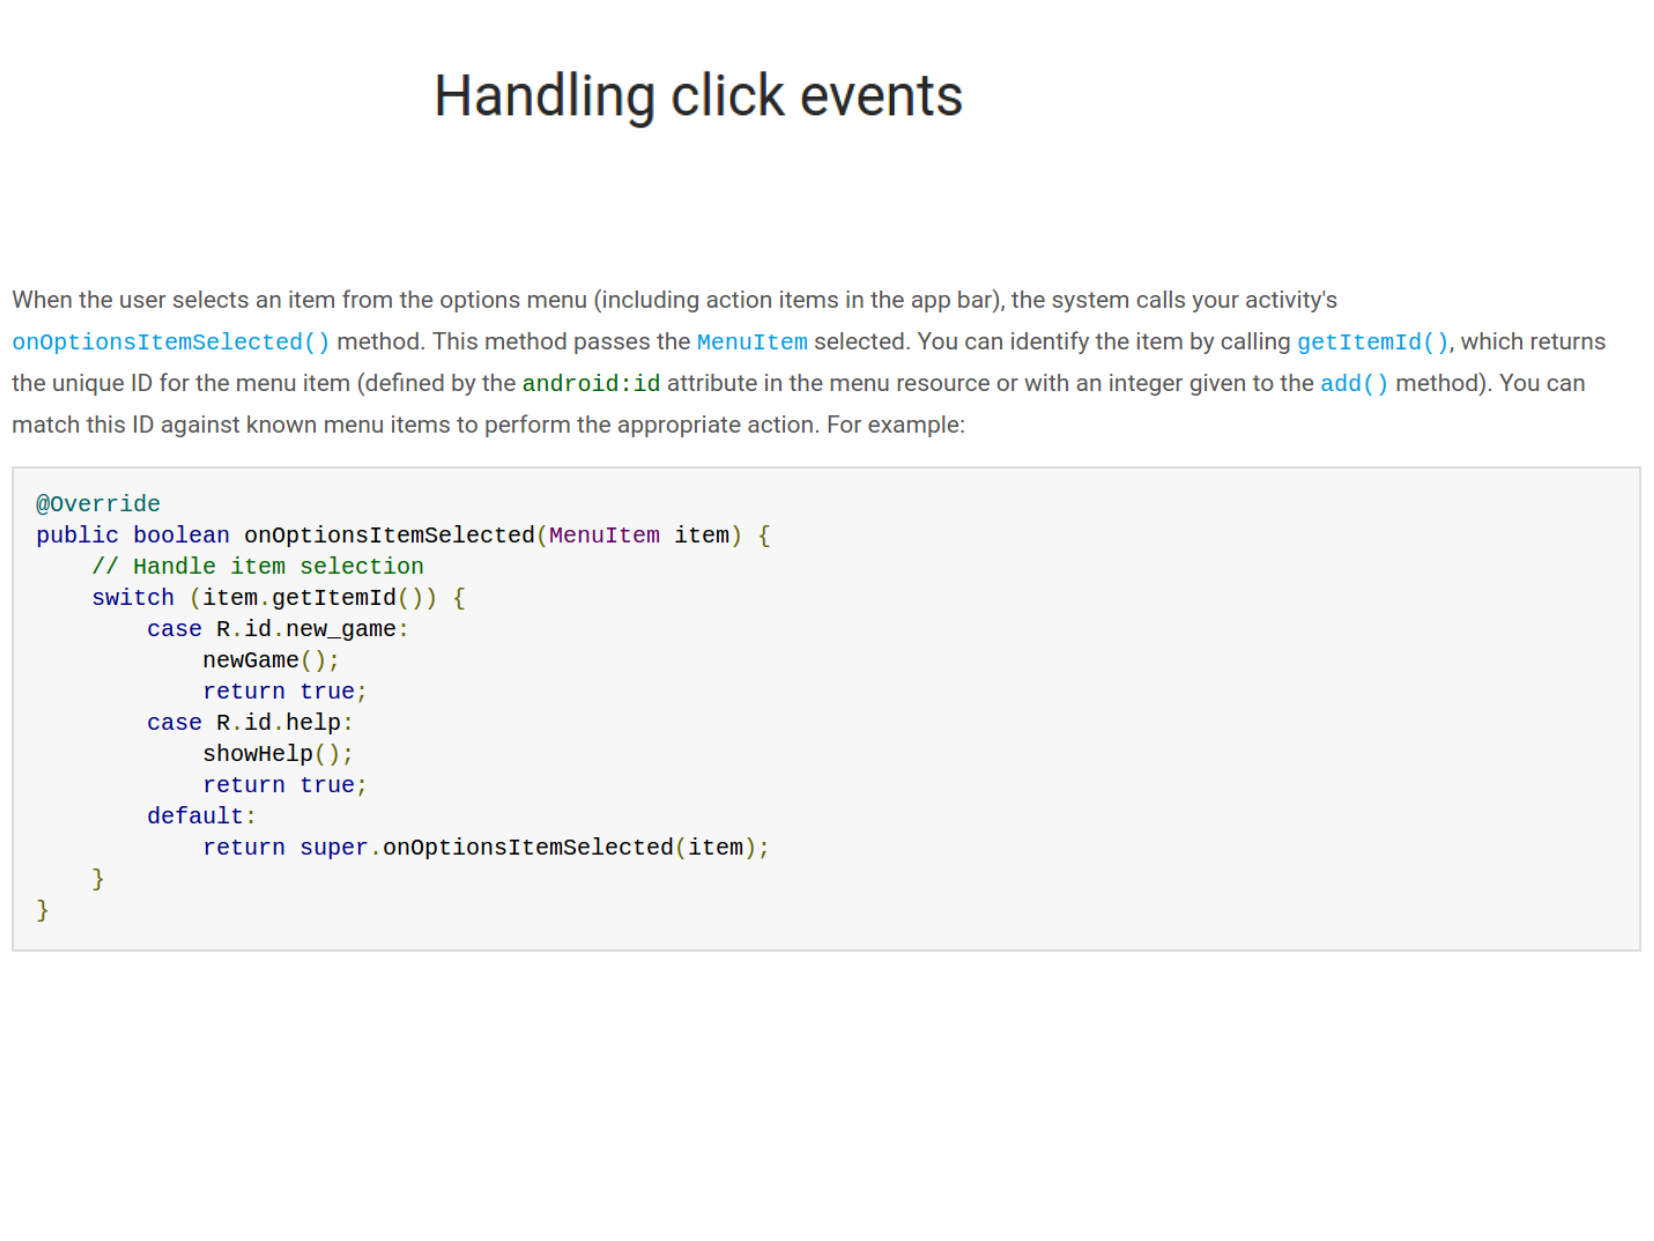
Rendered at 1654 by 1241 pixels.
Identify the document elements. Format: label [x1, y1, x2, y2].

picture [6, 279, 1654, 968]
picture [421, 40, 1087, 166]
